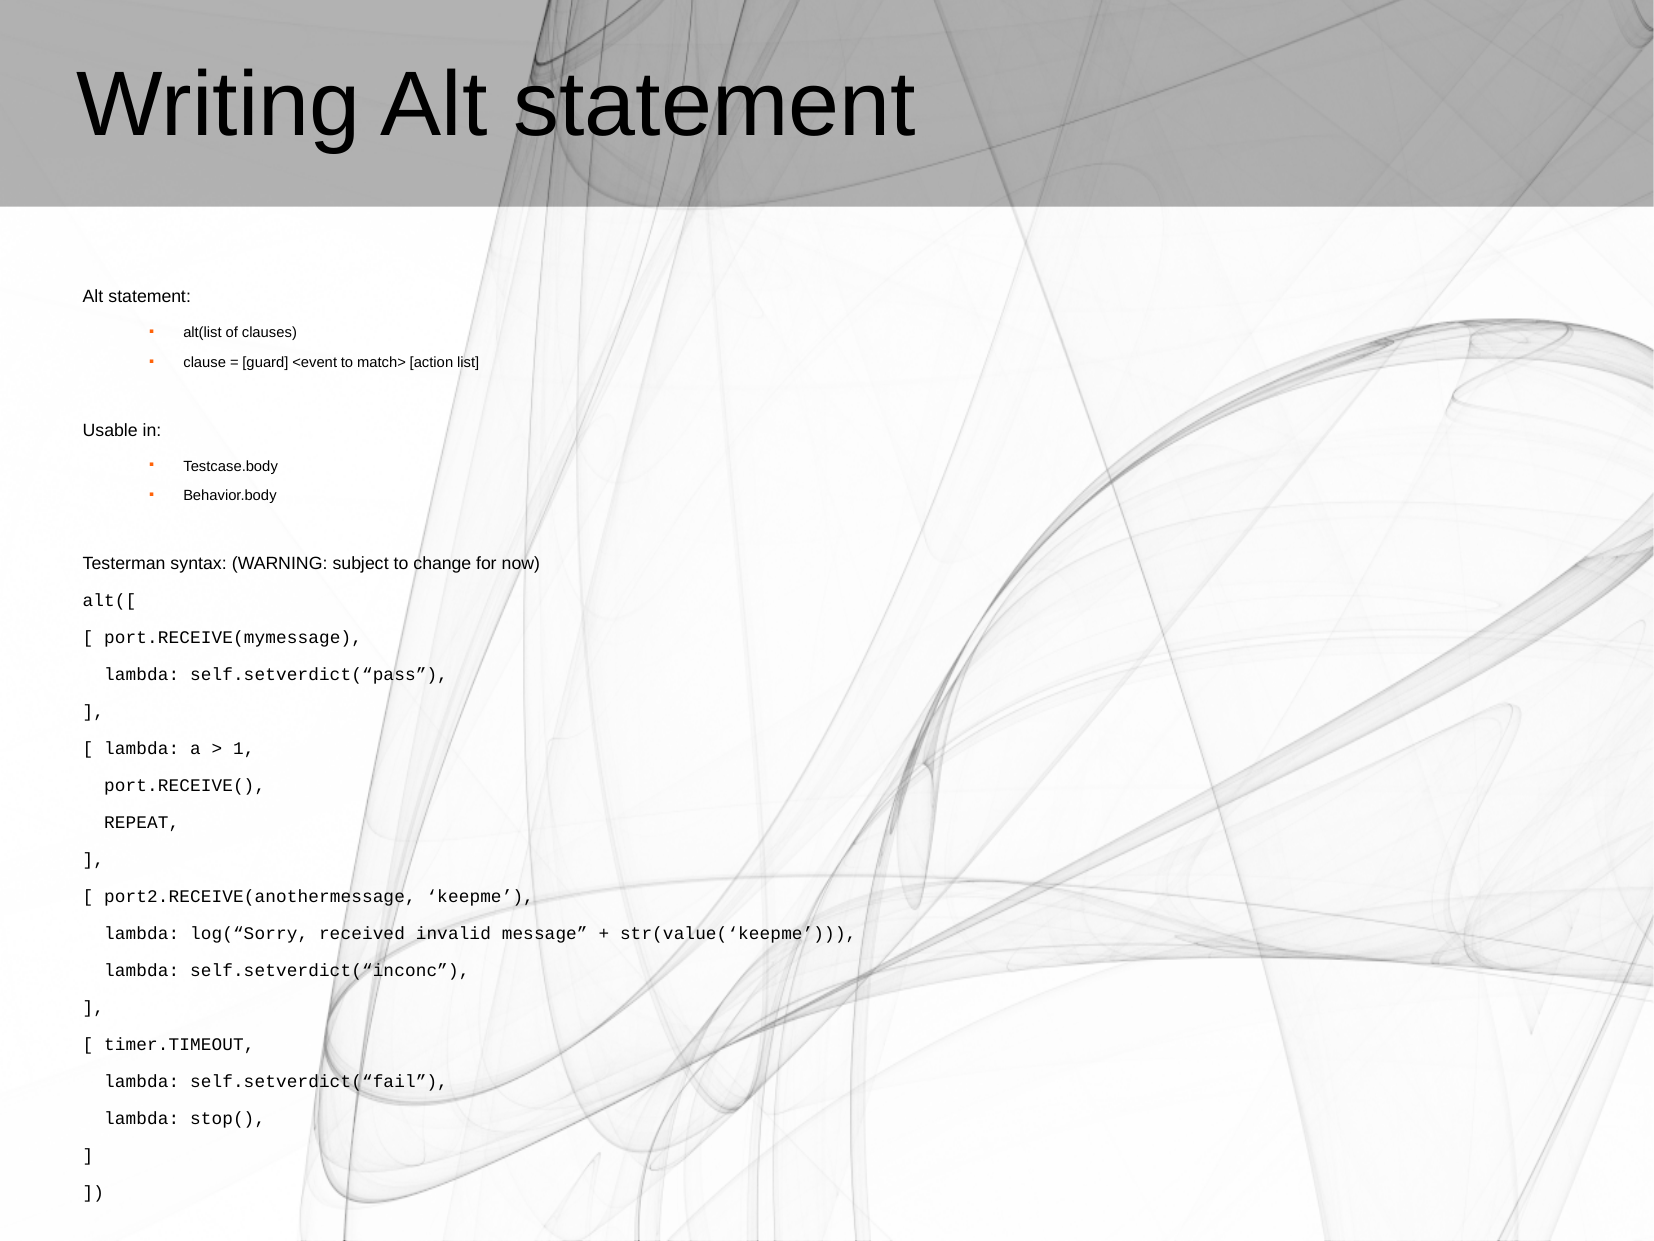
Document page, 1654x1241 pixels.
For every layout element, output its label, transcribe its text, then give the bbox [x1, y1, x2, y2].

title Writing Alt statement [76, 7, 1565, 200]
list Alt statement: alt(list of clauses) clause = [guard] <event to match> [action list] Usable in: Testcase.body Behavior.body Testerman syntax: (WARNING: subject to change for now) alt([ [ port.RECEIVE(mymessage), lambda: self.setverdict(“pass”), ], [ lambda: a > 1, port.RECEIVE(), REPEAT, ], [ port2.RECEIVE(anothermessage, ‘keepme’), lambda: log(“Sorry, received invalid message” + str(value(‘keepme’))), lambda: self.setverdict(“inconc”), ], [ timer.TIMEOUT, lambda: self.setverdict(“fail”), lambda: stop(), ] ]) [82, 290, 1571, 1211]
